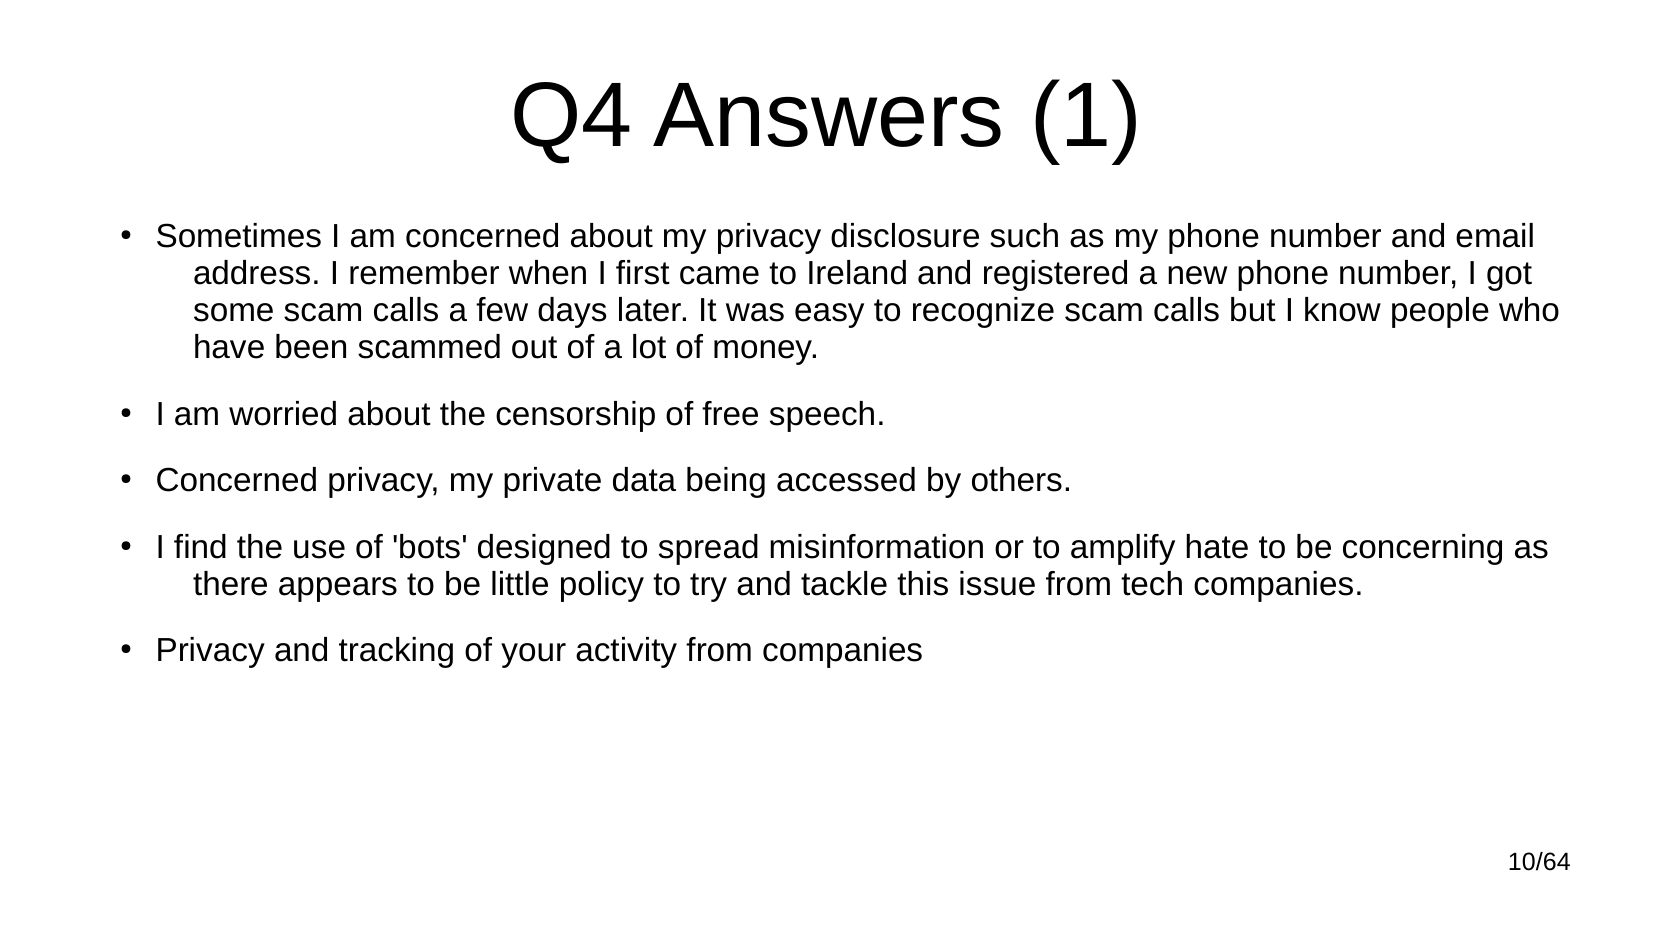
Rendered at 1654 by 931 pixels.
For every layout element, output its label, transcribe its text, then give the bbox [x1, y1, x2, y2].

title Q4 Answers (1) [82, 37, 1571, 193]
list Sometimes I am concerned about my privacy disclosure such as my phone number and email address. I remember when I first came to Ireland and registered a new phone number, I got some scam calls a few days later. It was easy to recognize scam calls but I know people who have been scammed out of a lot of money. I am worried about the censorship of free speech. Concerned privacy, my private data being accessed by others. I find the use of 'bots' designed to spread misinformation or to amplify hate to be concerning as there appears to be little policy to try and tackle this issue from tech companies. Privacy and tracking of your activity from companies [82, 217, 1571, 758]
